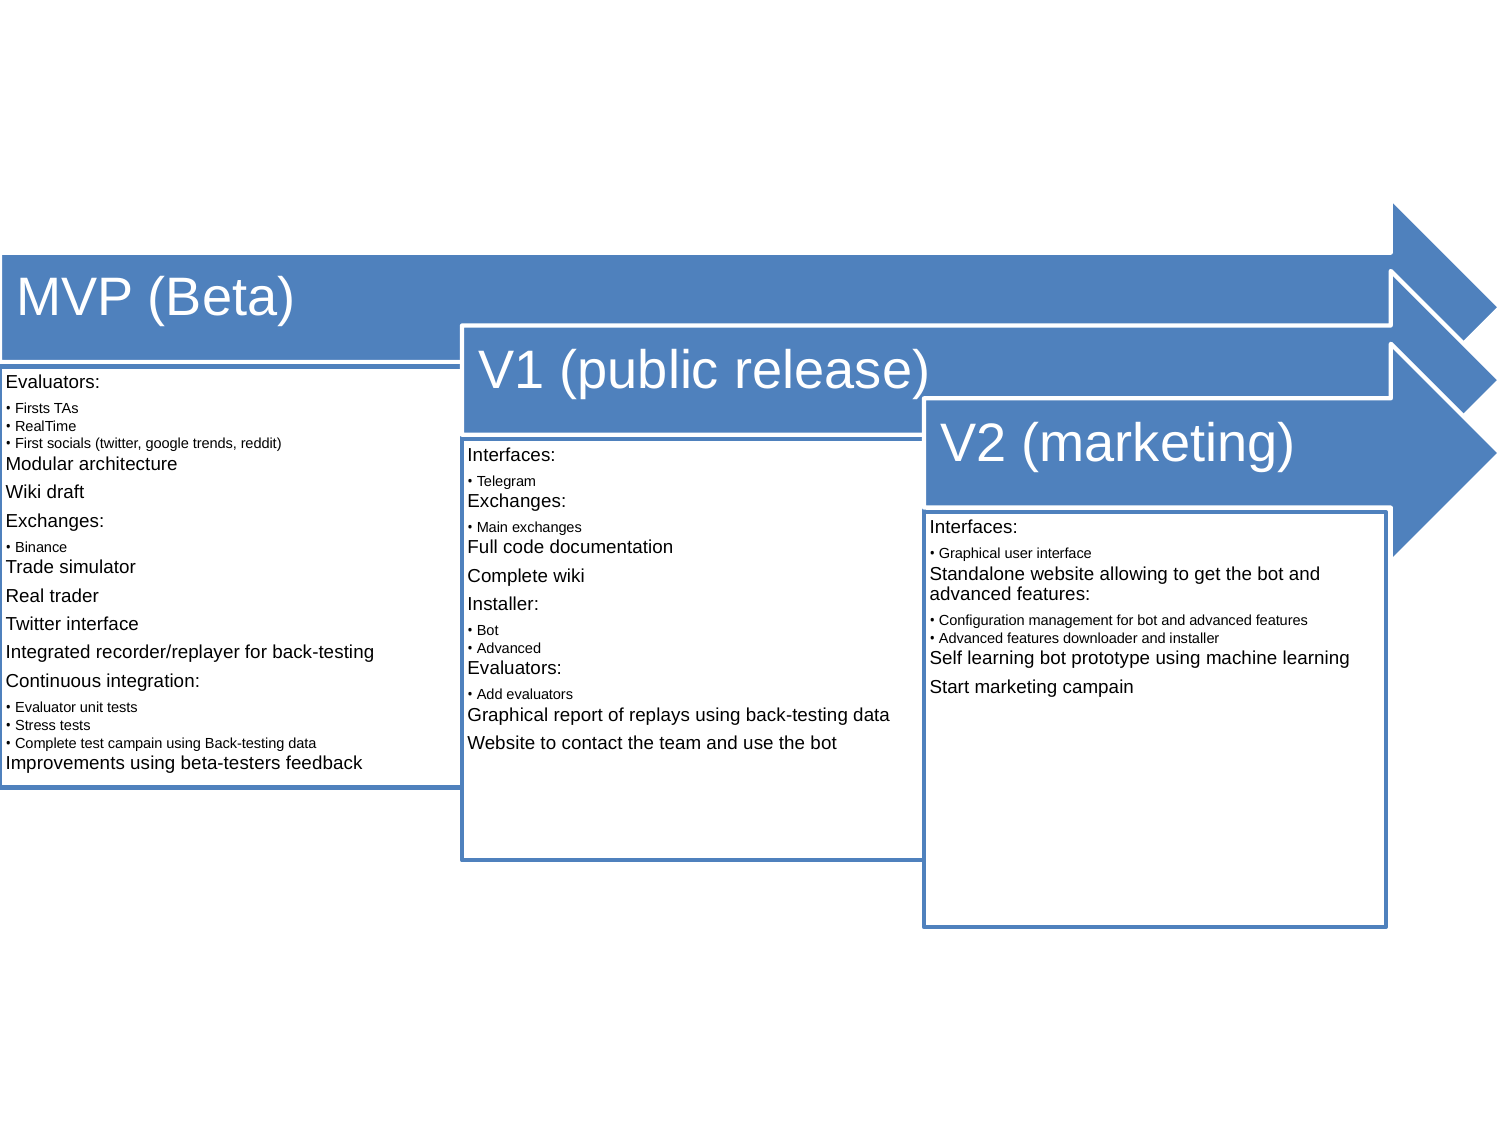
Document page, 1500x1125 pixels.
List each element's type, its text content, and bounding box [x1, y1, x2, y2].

text_box MVP (Beta) [0, 198, 1500, 362]
text_box V2 (marketing) [923, 343, 1500, 563]
text_box Interfaces: Graphical user interface Standalone website allowing to get the bot and advanced features: Configuration management for bot and advanced features Advanced features downloader and installer Self learning bot prototype using machine learning Start marketing campain [923, 512, 1386, 927]
text_box Evaluators: Firsts TAs RealTime First socials (twitter, google trends, reddit) Modular architecture Wiki draft Exchanges: Binance Trade simulator Real trader Twitter interface Integrated recorder/replayer for back-testing Continuous integration: Evaluator unit tests Stress tests Complete test campain using Back-testing data Improvements using beta-testers feedback [0, 366, 462, 788]
text_box Interfaces: Telegram Exchanges: Main exchanges Full code documentation Complete wiki Installer: Bot Advanced Evaluators: Add evaluators Graphical report of replays using back-testing data Website to contact the team and use the bot [461, 439, 924, 861]
text_box V1 (public release) [461, 270, 1500, 435]
